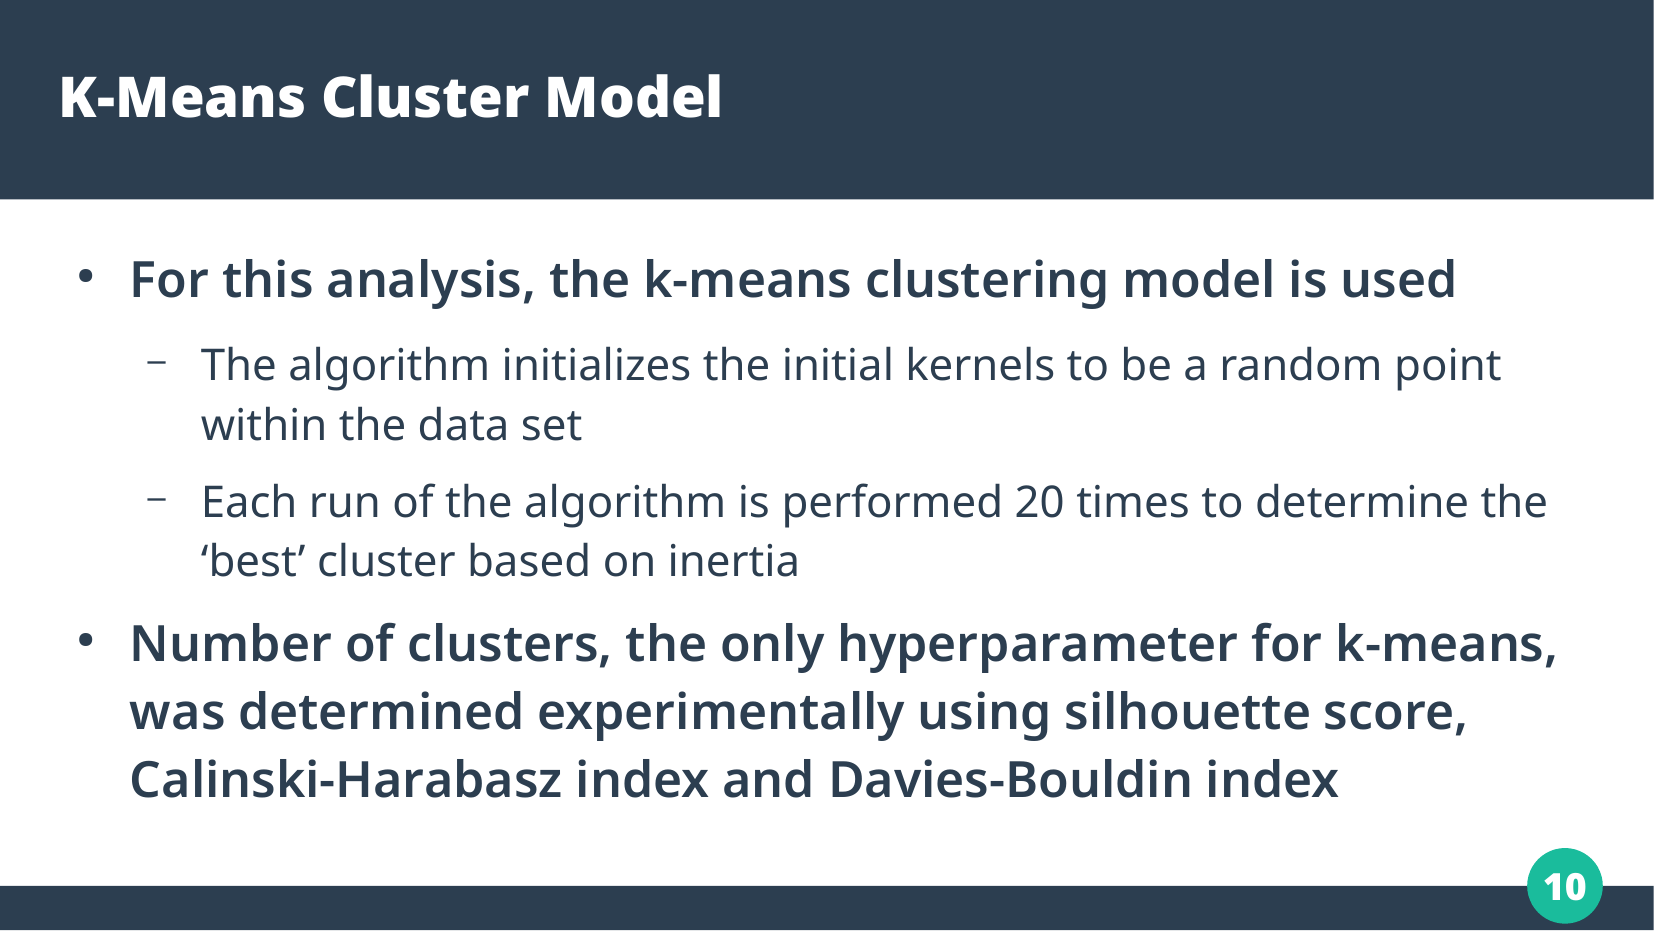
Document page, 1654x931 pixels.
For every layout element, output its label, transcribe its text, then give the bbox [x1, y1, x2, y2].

title K-Means Cluster Model [59, 37, 1595, 155]
list For this analysis, the k-means clustering model is used The algorithm initializes the initial kernels to be a random point within the data set Each run of the algorithm is performed 20 times to determine the ‘best’ cluster based on inertia Number of clusters, the only hyperparameter for k-means, was determined experimentally using silhouette score, Calinski-Harabasz index and Davies-Bouldin index [59, 243, 1595, 864]
